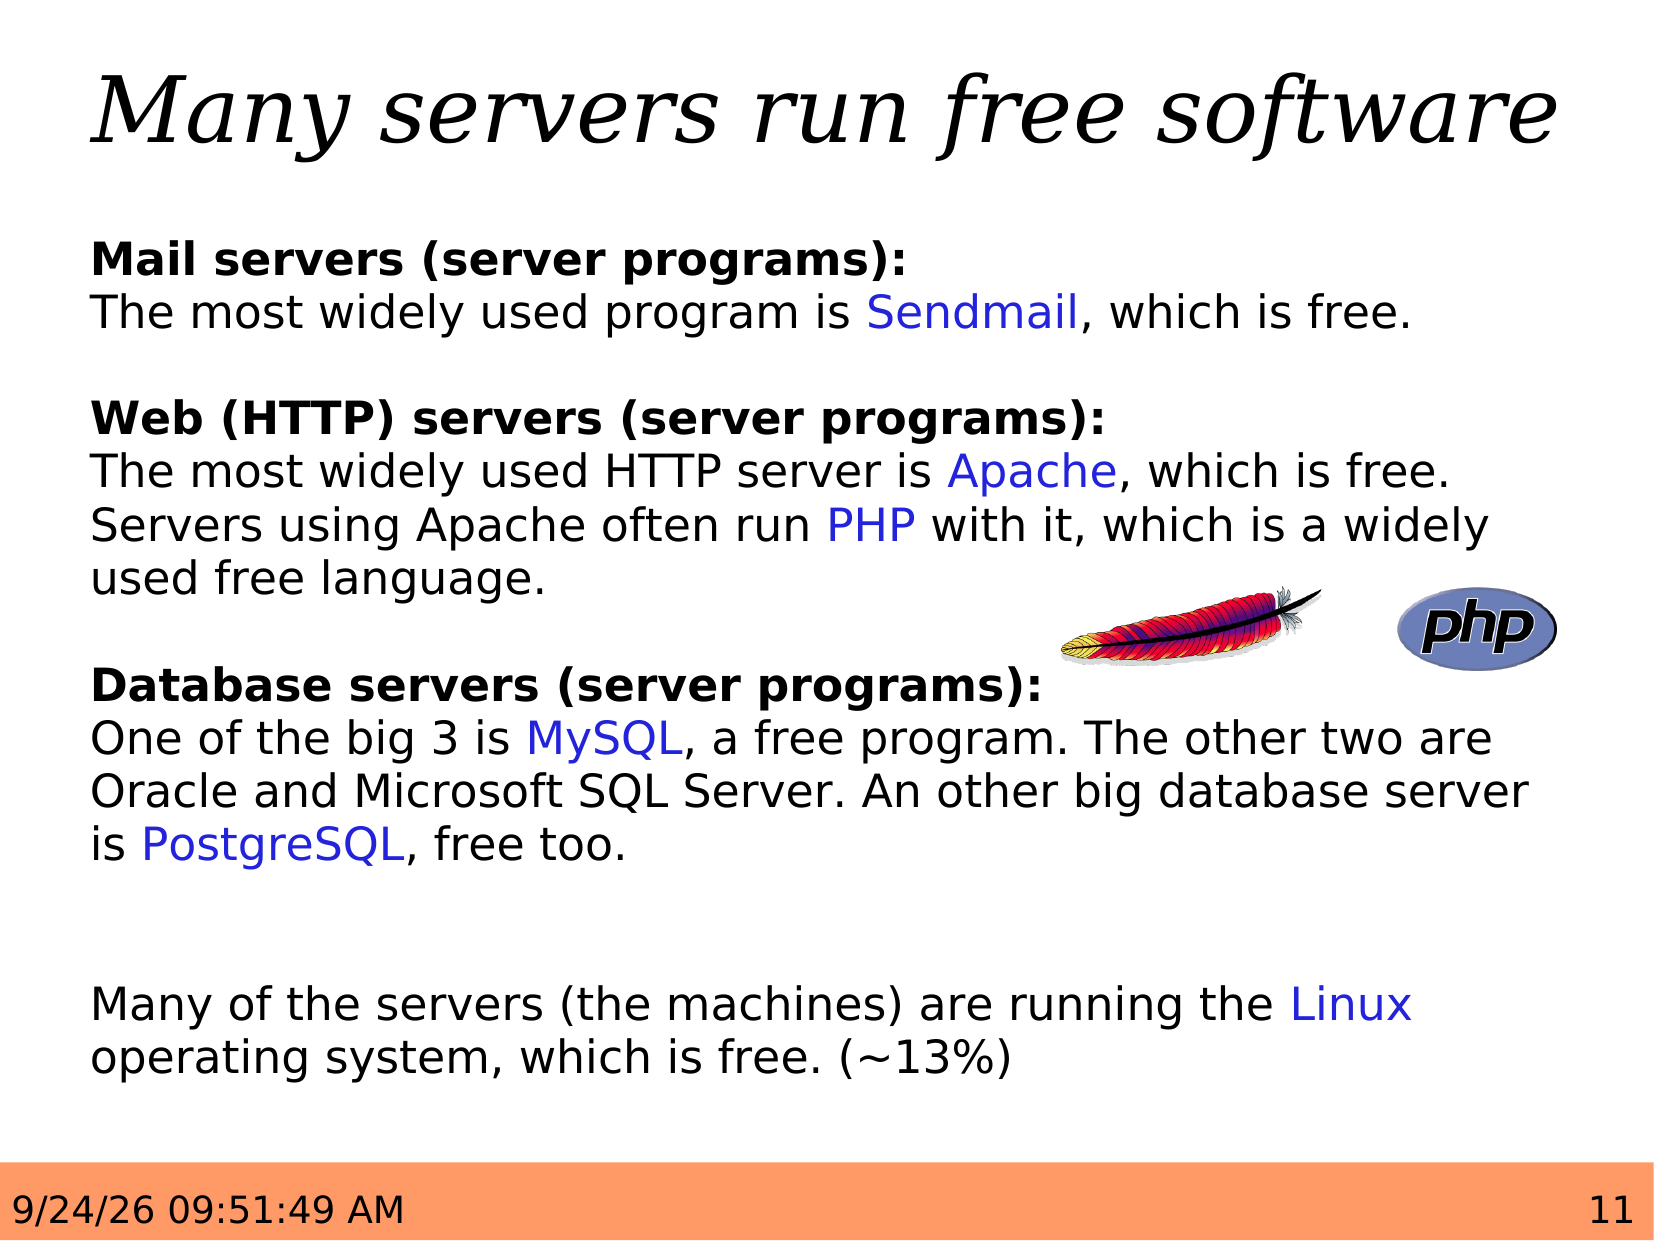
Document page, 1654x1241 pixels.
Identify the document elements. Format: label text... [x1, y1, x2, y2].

picture [1061, 586, 1322, 666]
text_box Mail servers (server programs): The most widely used program is Sendmail, which is free. Web (HTTP) servers (server programs): The most widely used HTTP server is Apache, which is free. Servers using Apache often run PHP with it, which is a widely used free language. Database servers (server programs): One of the big 3 is MySQL, a free program. The other two are Oracle and Microsoft SQL Server. An other big database server is PostgreSQL, free too. Many of the servers (the machines) are running the Linux operating system, which is free. (~13%) [75, 225, 1576, 1093]
title Many servers run free software [0, 35, 1654, 186]
picture [1396, 586, 1558, 672]
